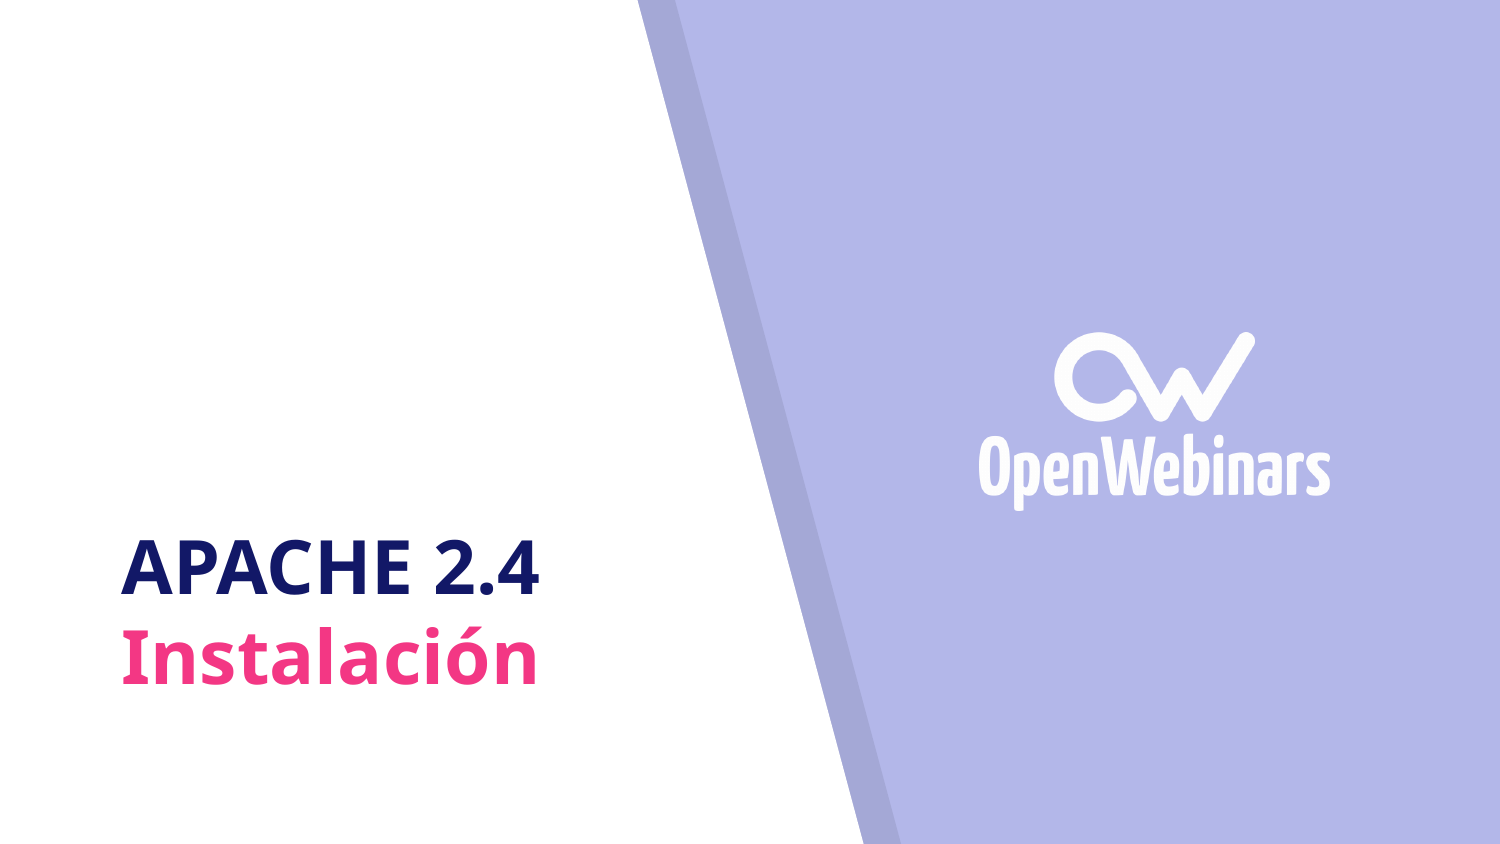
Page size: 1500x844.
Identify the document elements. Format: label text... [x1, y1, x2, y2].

picture [979, 332, 1330, 512]
title APACHE 2.4 Instalación [106, 520, 801, 715]
